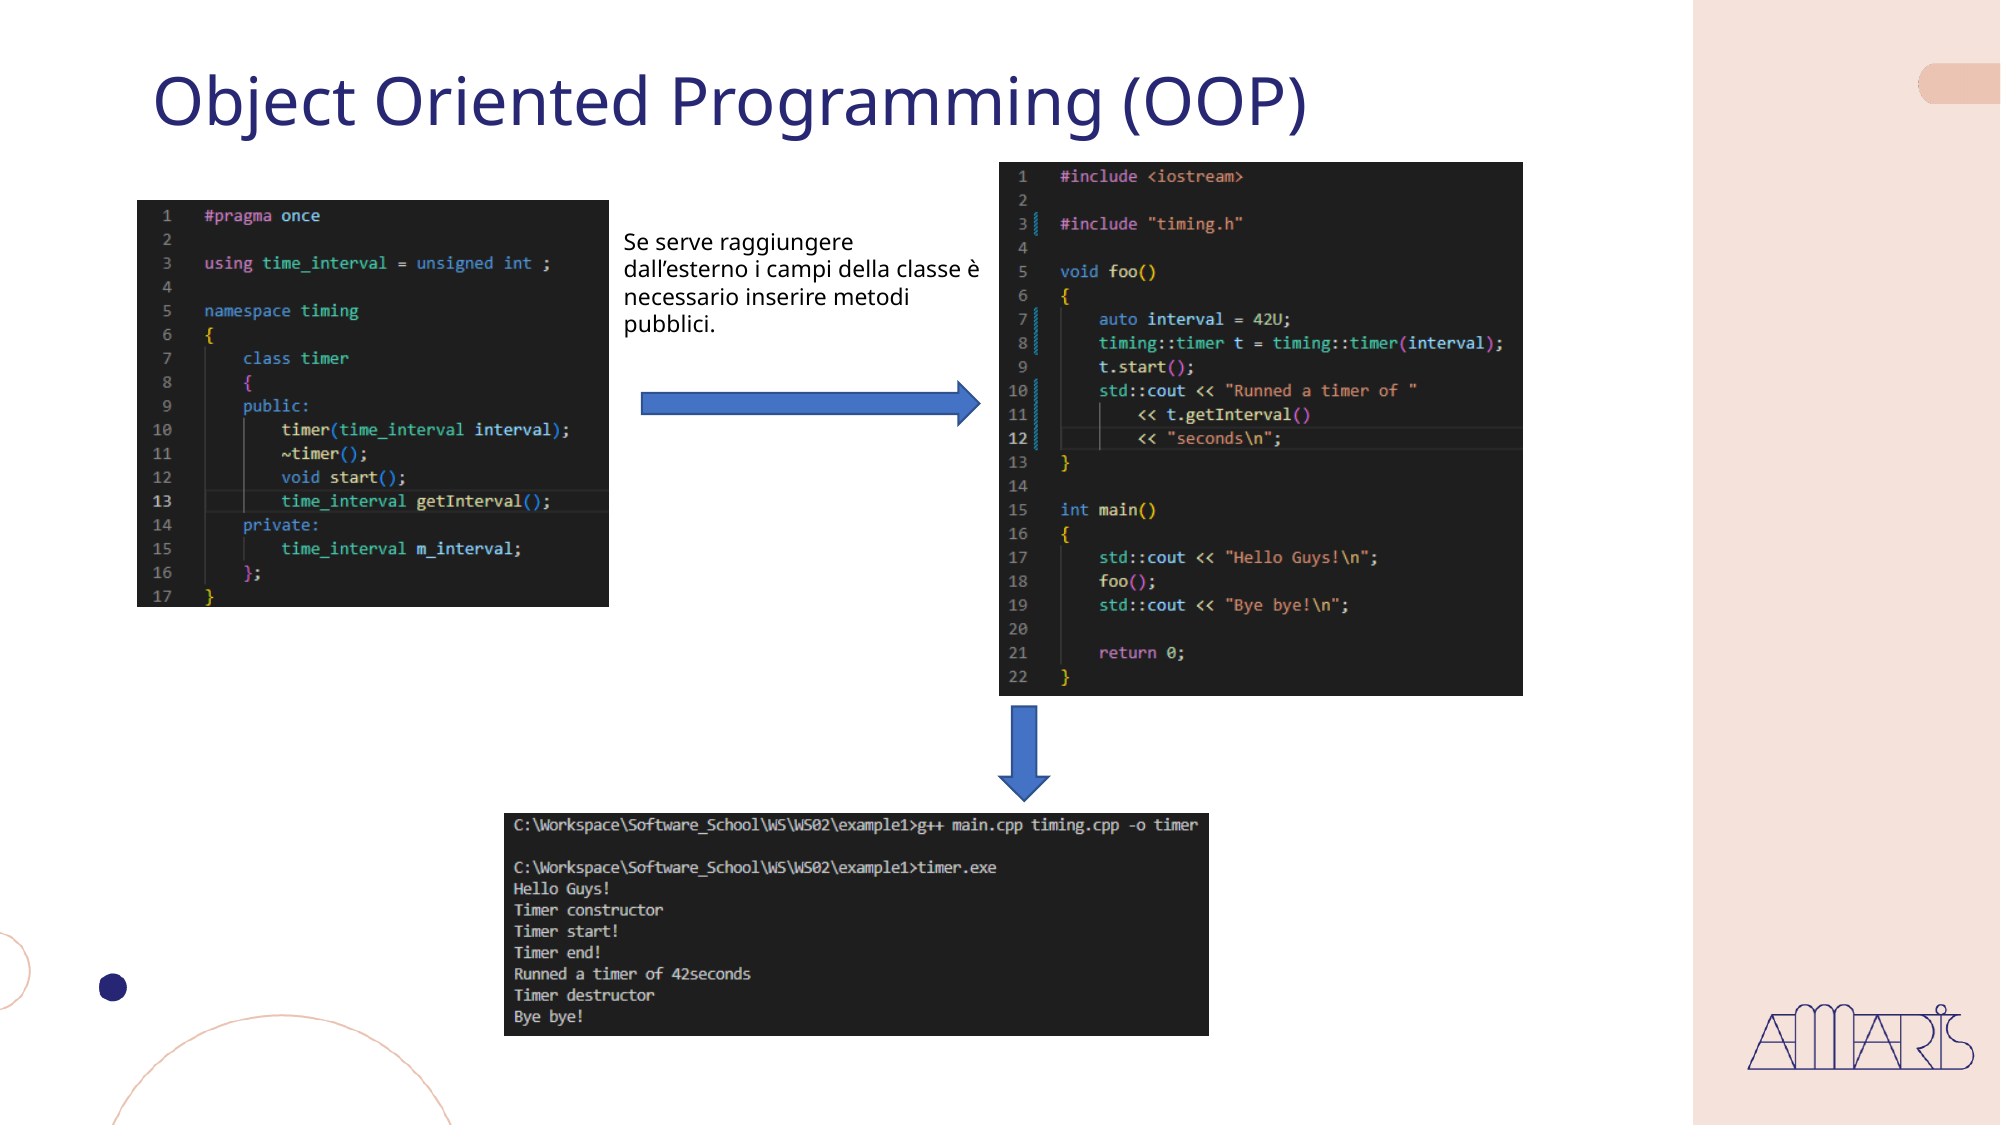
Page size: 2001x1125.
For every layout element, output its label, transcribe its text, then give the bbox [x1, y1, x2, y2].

title Object Oriented Programming (OOP) [137, 59, 1577, 148]
picture [999, 162, 1523, 696]
text_box [999, 706, 1049, 801]
picture [137, 200, 609, 607]
picture [504, 813, 1209, 1036]
text_box Se serve raggiungere dall’esterno i campi della classe è necessario inserire metodi pubblici. [608, 219, 1000, 347]
text_box [641, 382, 980, 425]
